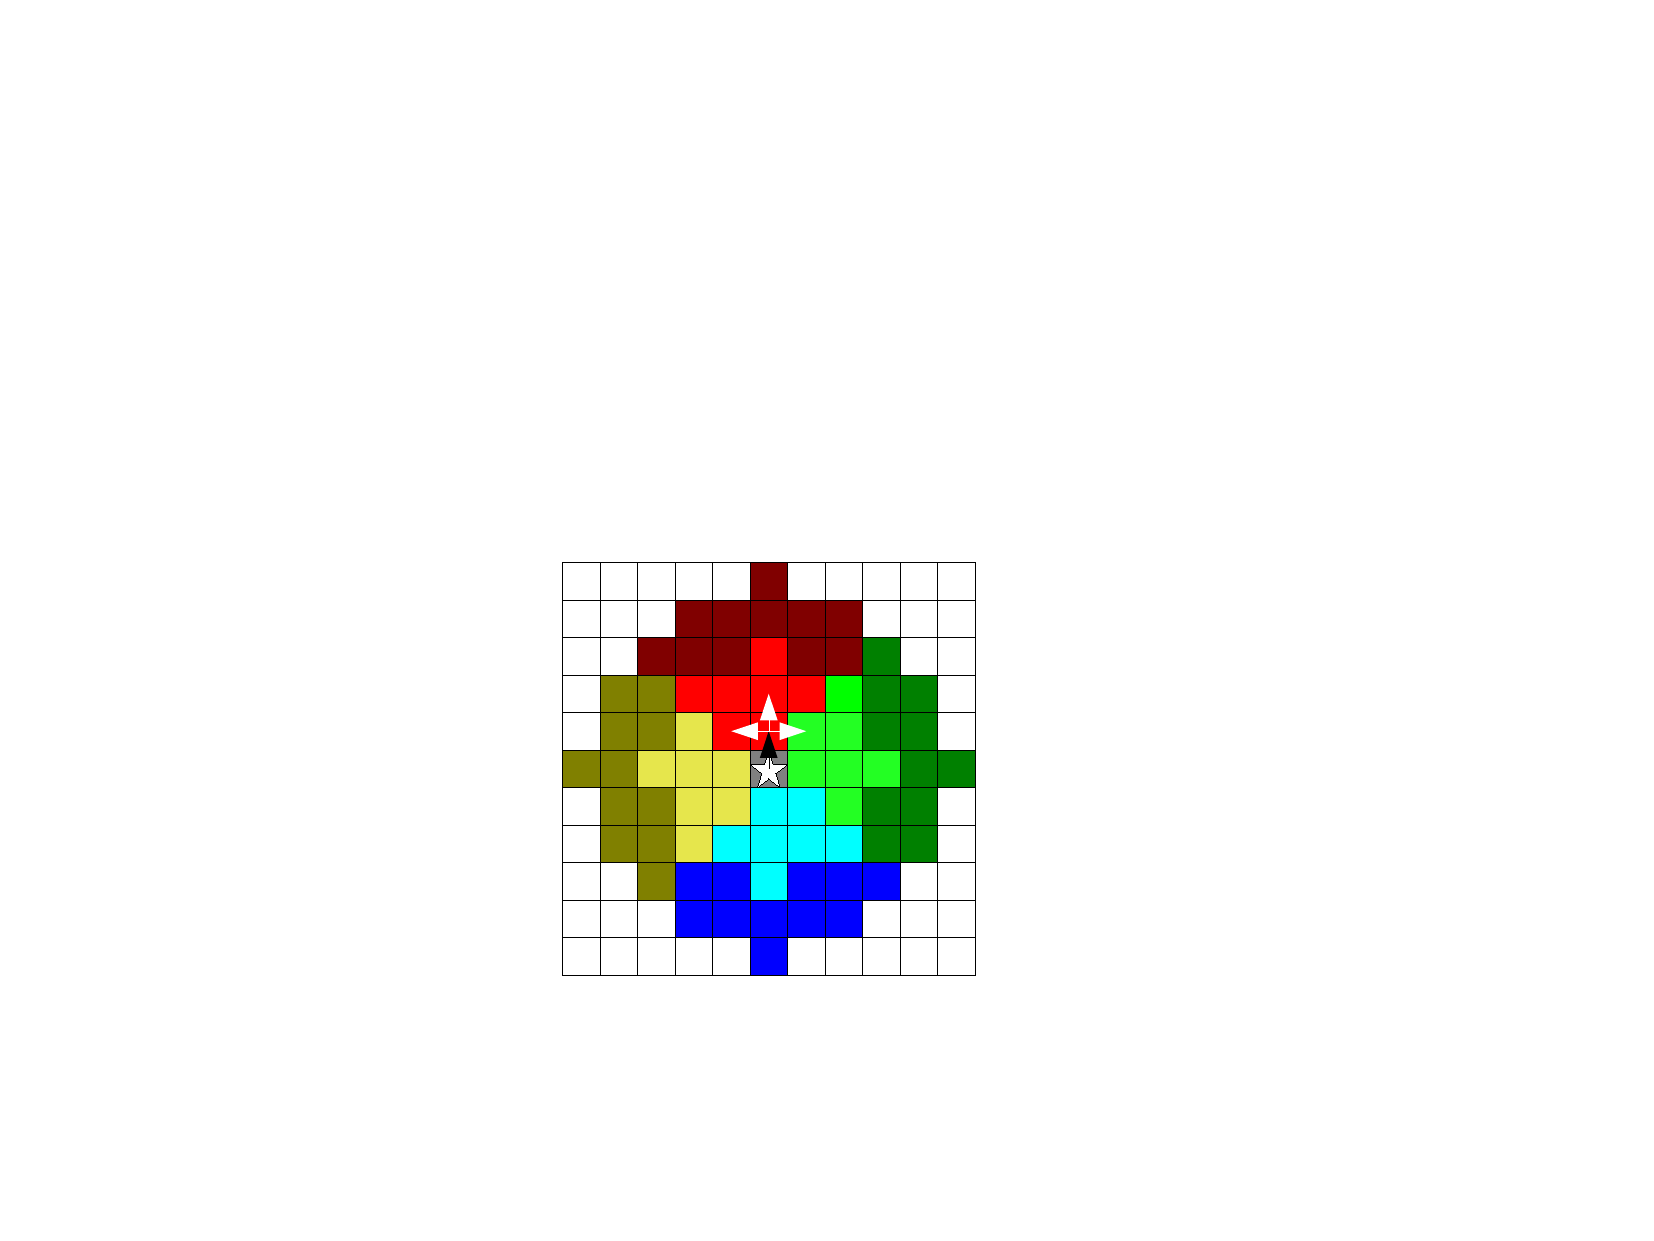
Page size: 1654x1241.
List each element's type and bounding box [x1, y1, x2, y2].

text_box [562, 562, 976, 976]
